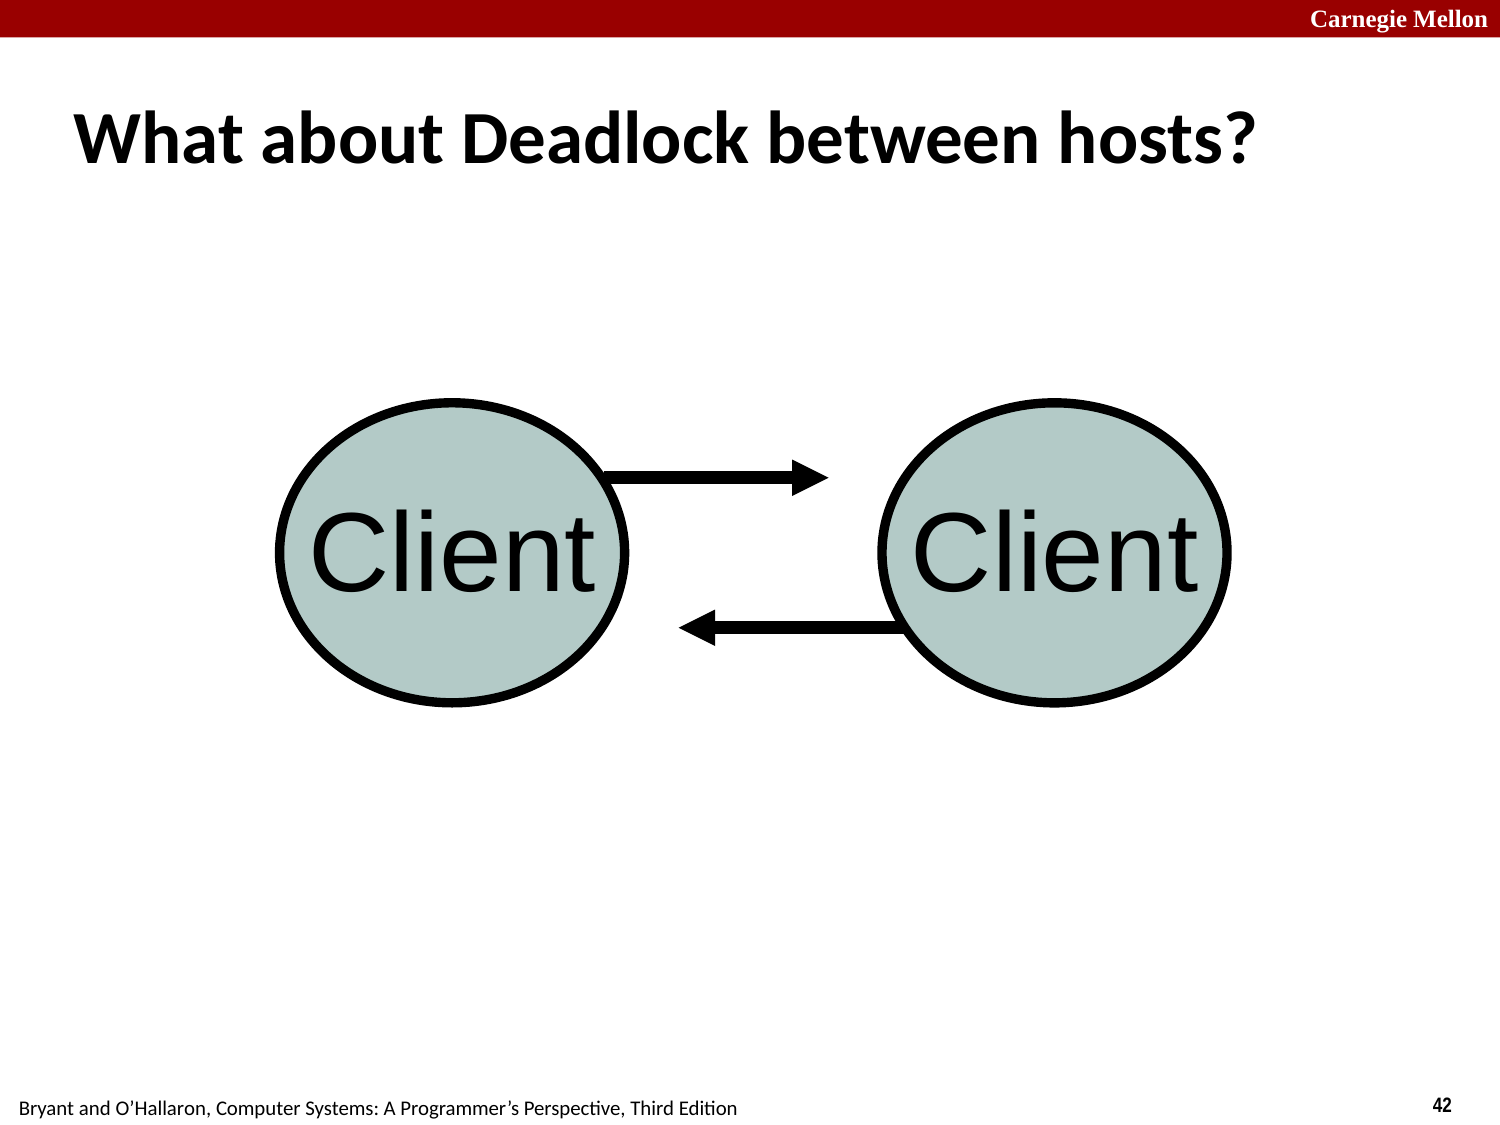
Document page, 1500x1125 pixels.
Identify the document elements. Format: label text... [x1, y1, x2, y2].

text_box Client [279, 402, 625, 703]
title What about Deadlock between hosts? [58, 71, 1304, 197]
text_box Client [881, 402, 1228, 703]
